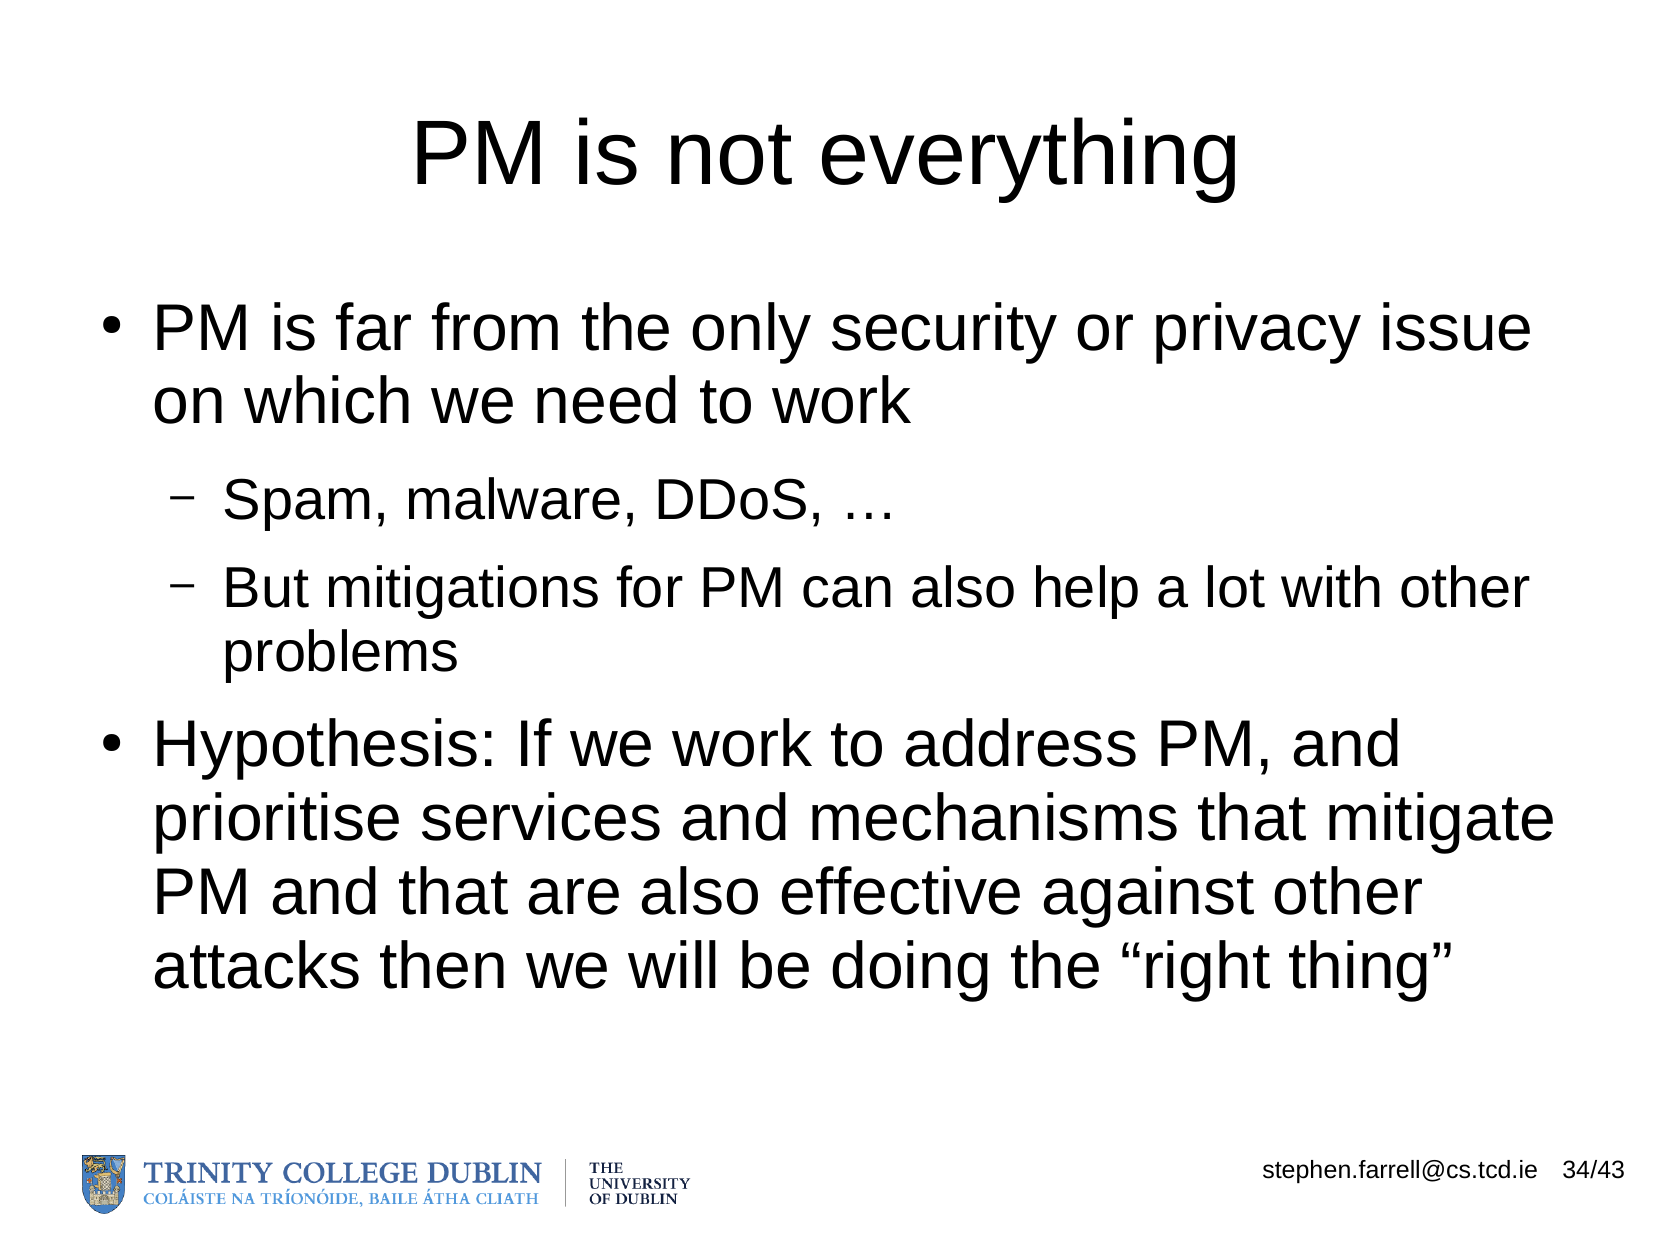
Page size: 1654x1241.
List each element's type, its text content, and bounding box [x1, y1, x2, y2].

title PM is not everything [82, 49, 1571, 257]
list PM is far from the only security or privacy issue on which we need to work Spam, malware, DDoS, … But mitigations for PM can also help a lot with other problems Hypothesis: If we work to address PM, and prioritise services and mechanisms that mitigate PM and that are also effective against other attacks then we will be doing the “right thing” [82, 290, 1571, 1010]
picture [82, 1155, 694, 1214]
